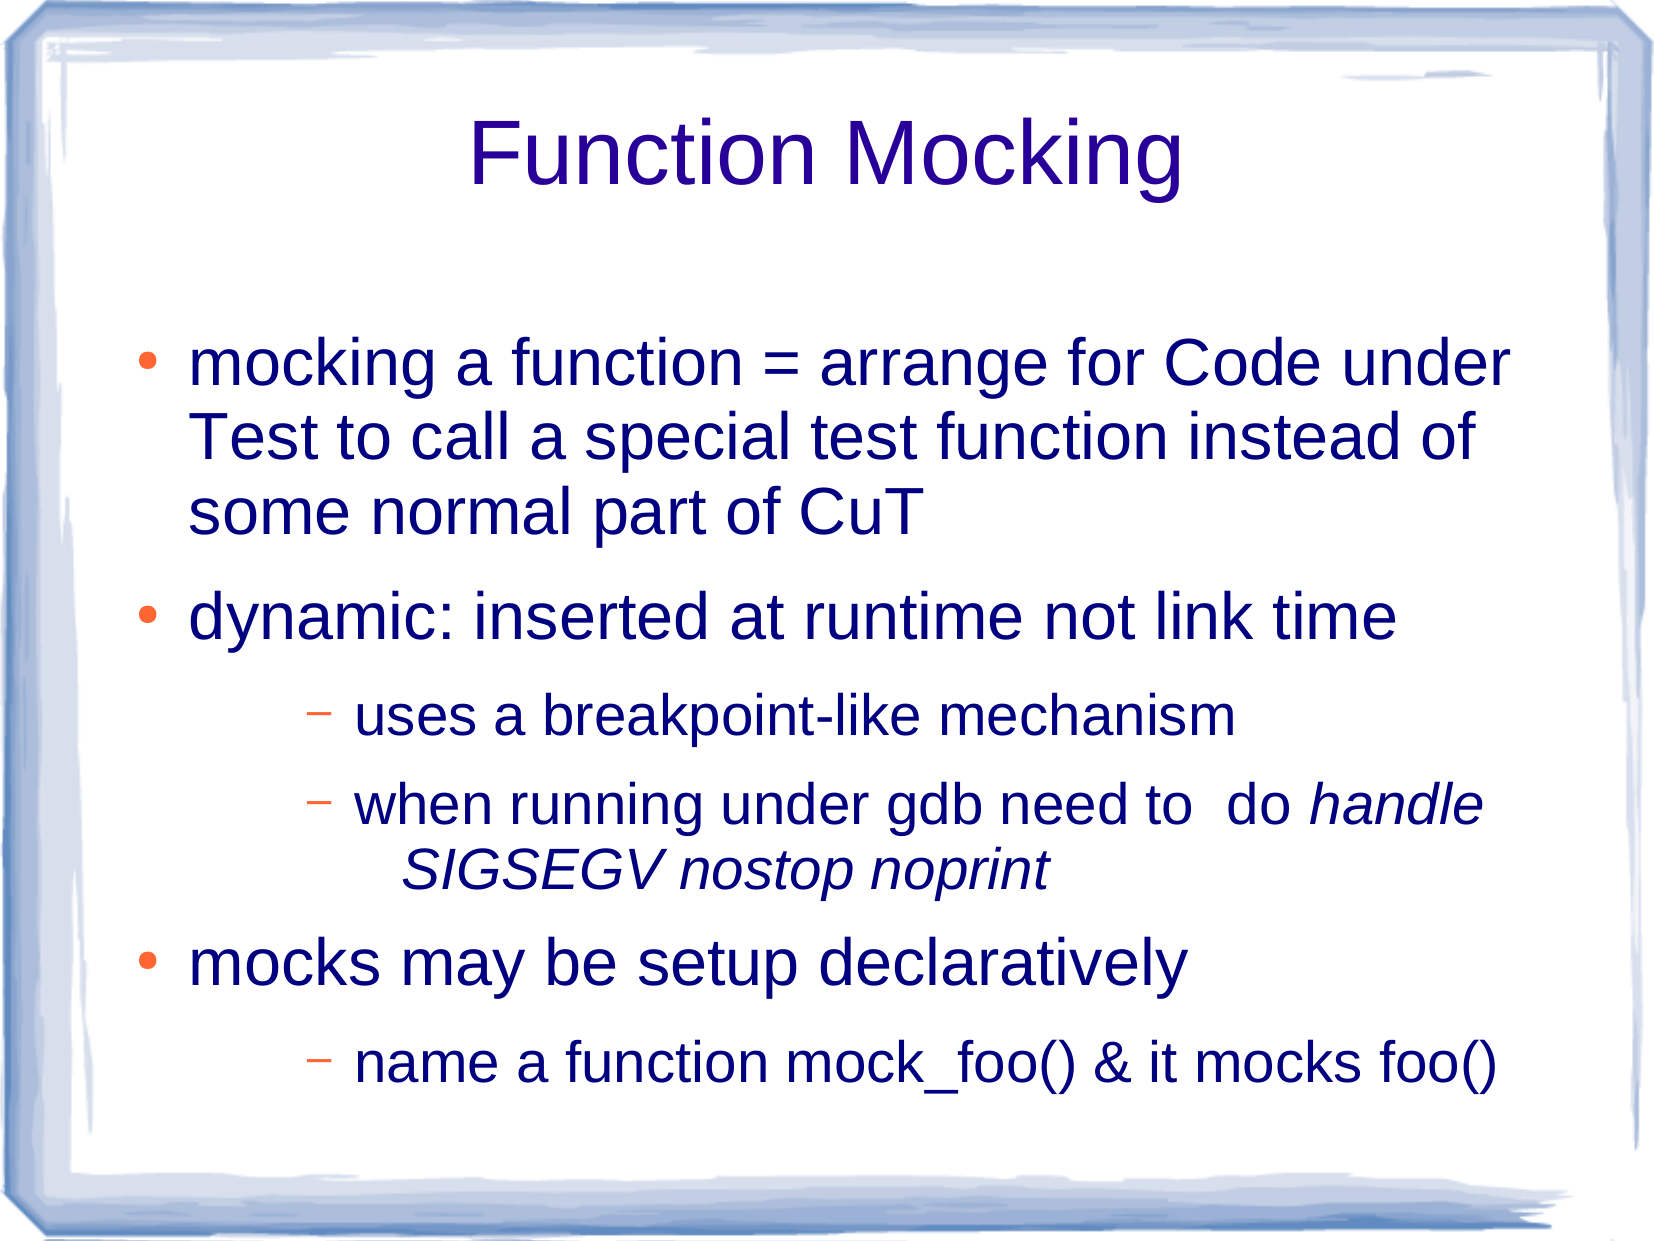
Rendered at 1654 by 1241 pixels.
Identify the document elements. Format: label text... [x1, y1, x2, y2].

title Function Mocking [82, 56, 1571, 250]
picture [0, 0, 1654, 1241]
list mocking a function = arrange for Code under Test to call a special test function instead of some normal part of CuT dynamic: inserted at runtime not link time uses a breakpoint-like mechanism when running under gdb need to do handle SIGSEGV nostop noprint mocks may be setup declaratively name a function mock_foo() & it mocks foo() [118, 324, 1571, 1129]
